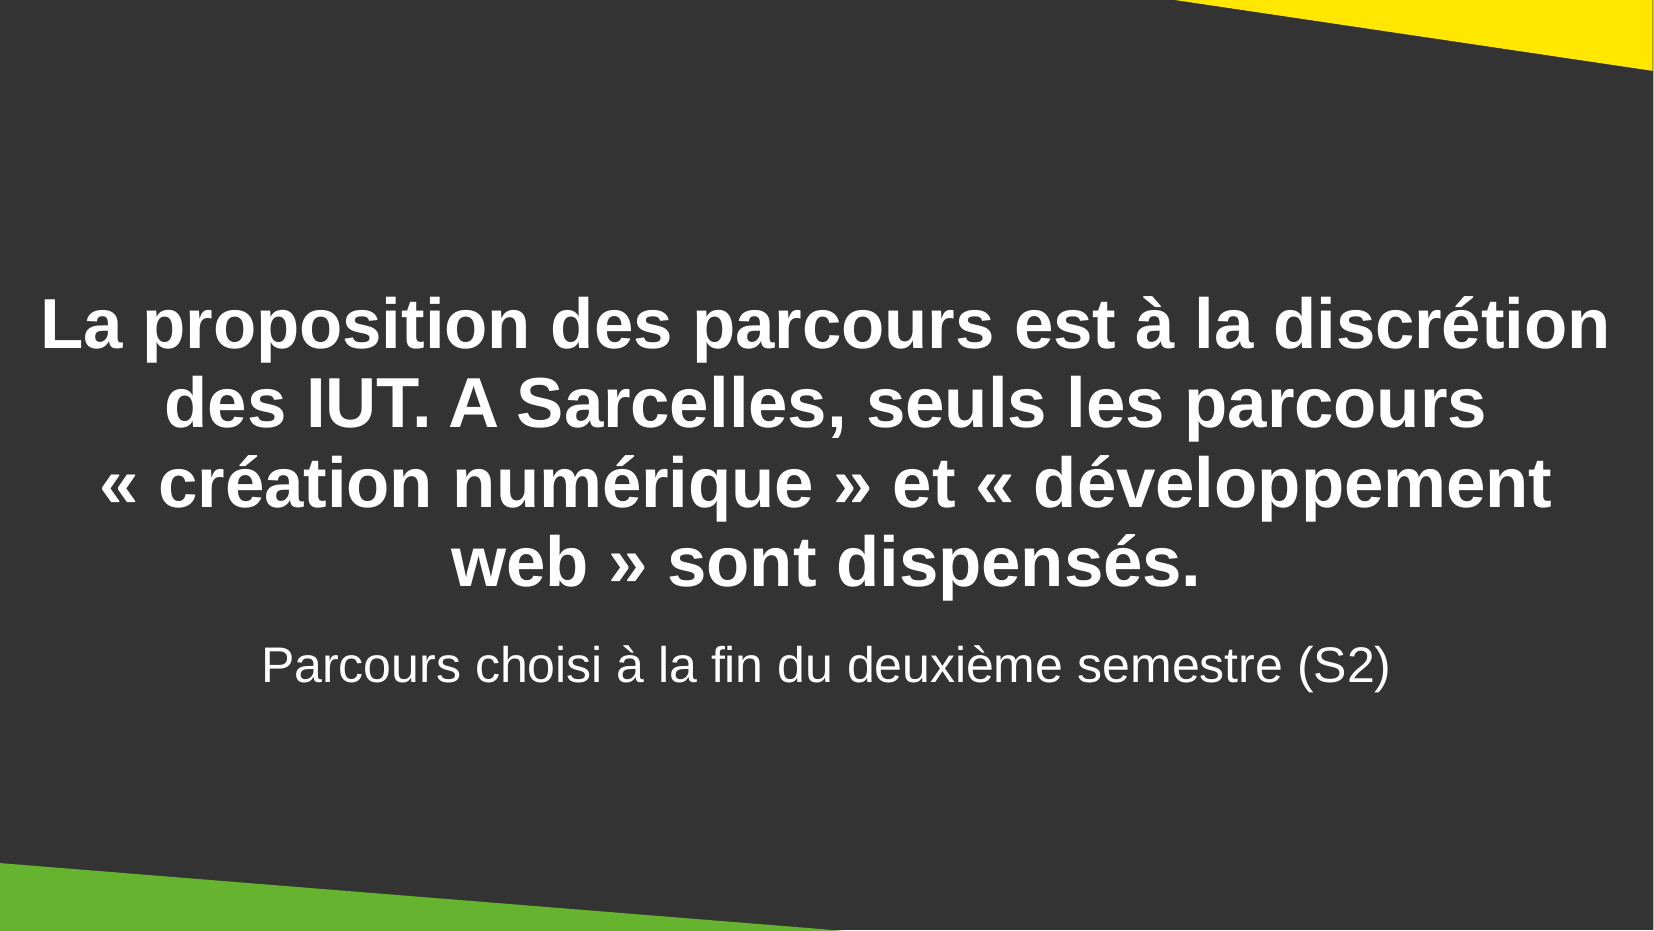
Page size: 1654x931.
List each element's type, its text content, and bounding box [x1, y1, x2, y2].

text_box [0, 863, 846, 931]
text_box La proposition des parcours est à la discrétion des IUT. A Sarcelles, seuls les parcours « création numérique » et « développement web » sont dispensés. [7, 277, 1647, 609]
text_box Parcours choisi à la fin du deuxième semestre (S2) [208, 629, 1445, 709]
text_box [1174, 0, 1653, 71]
